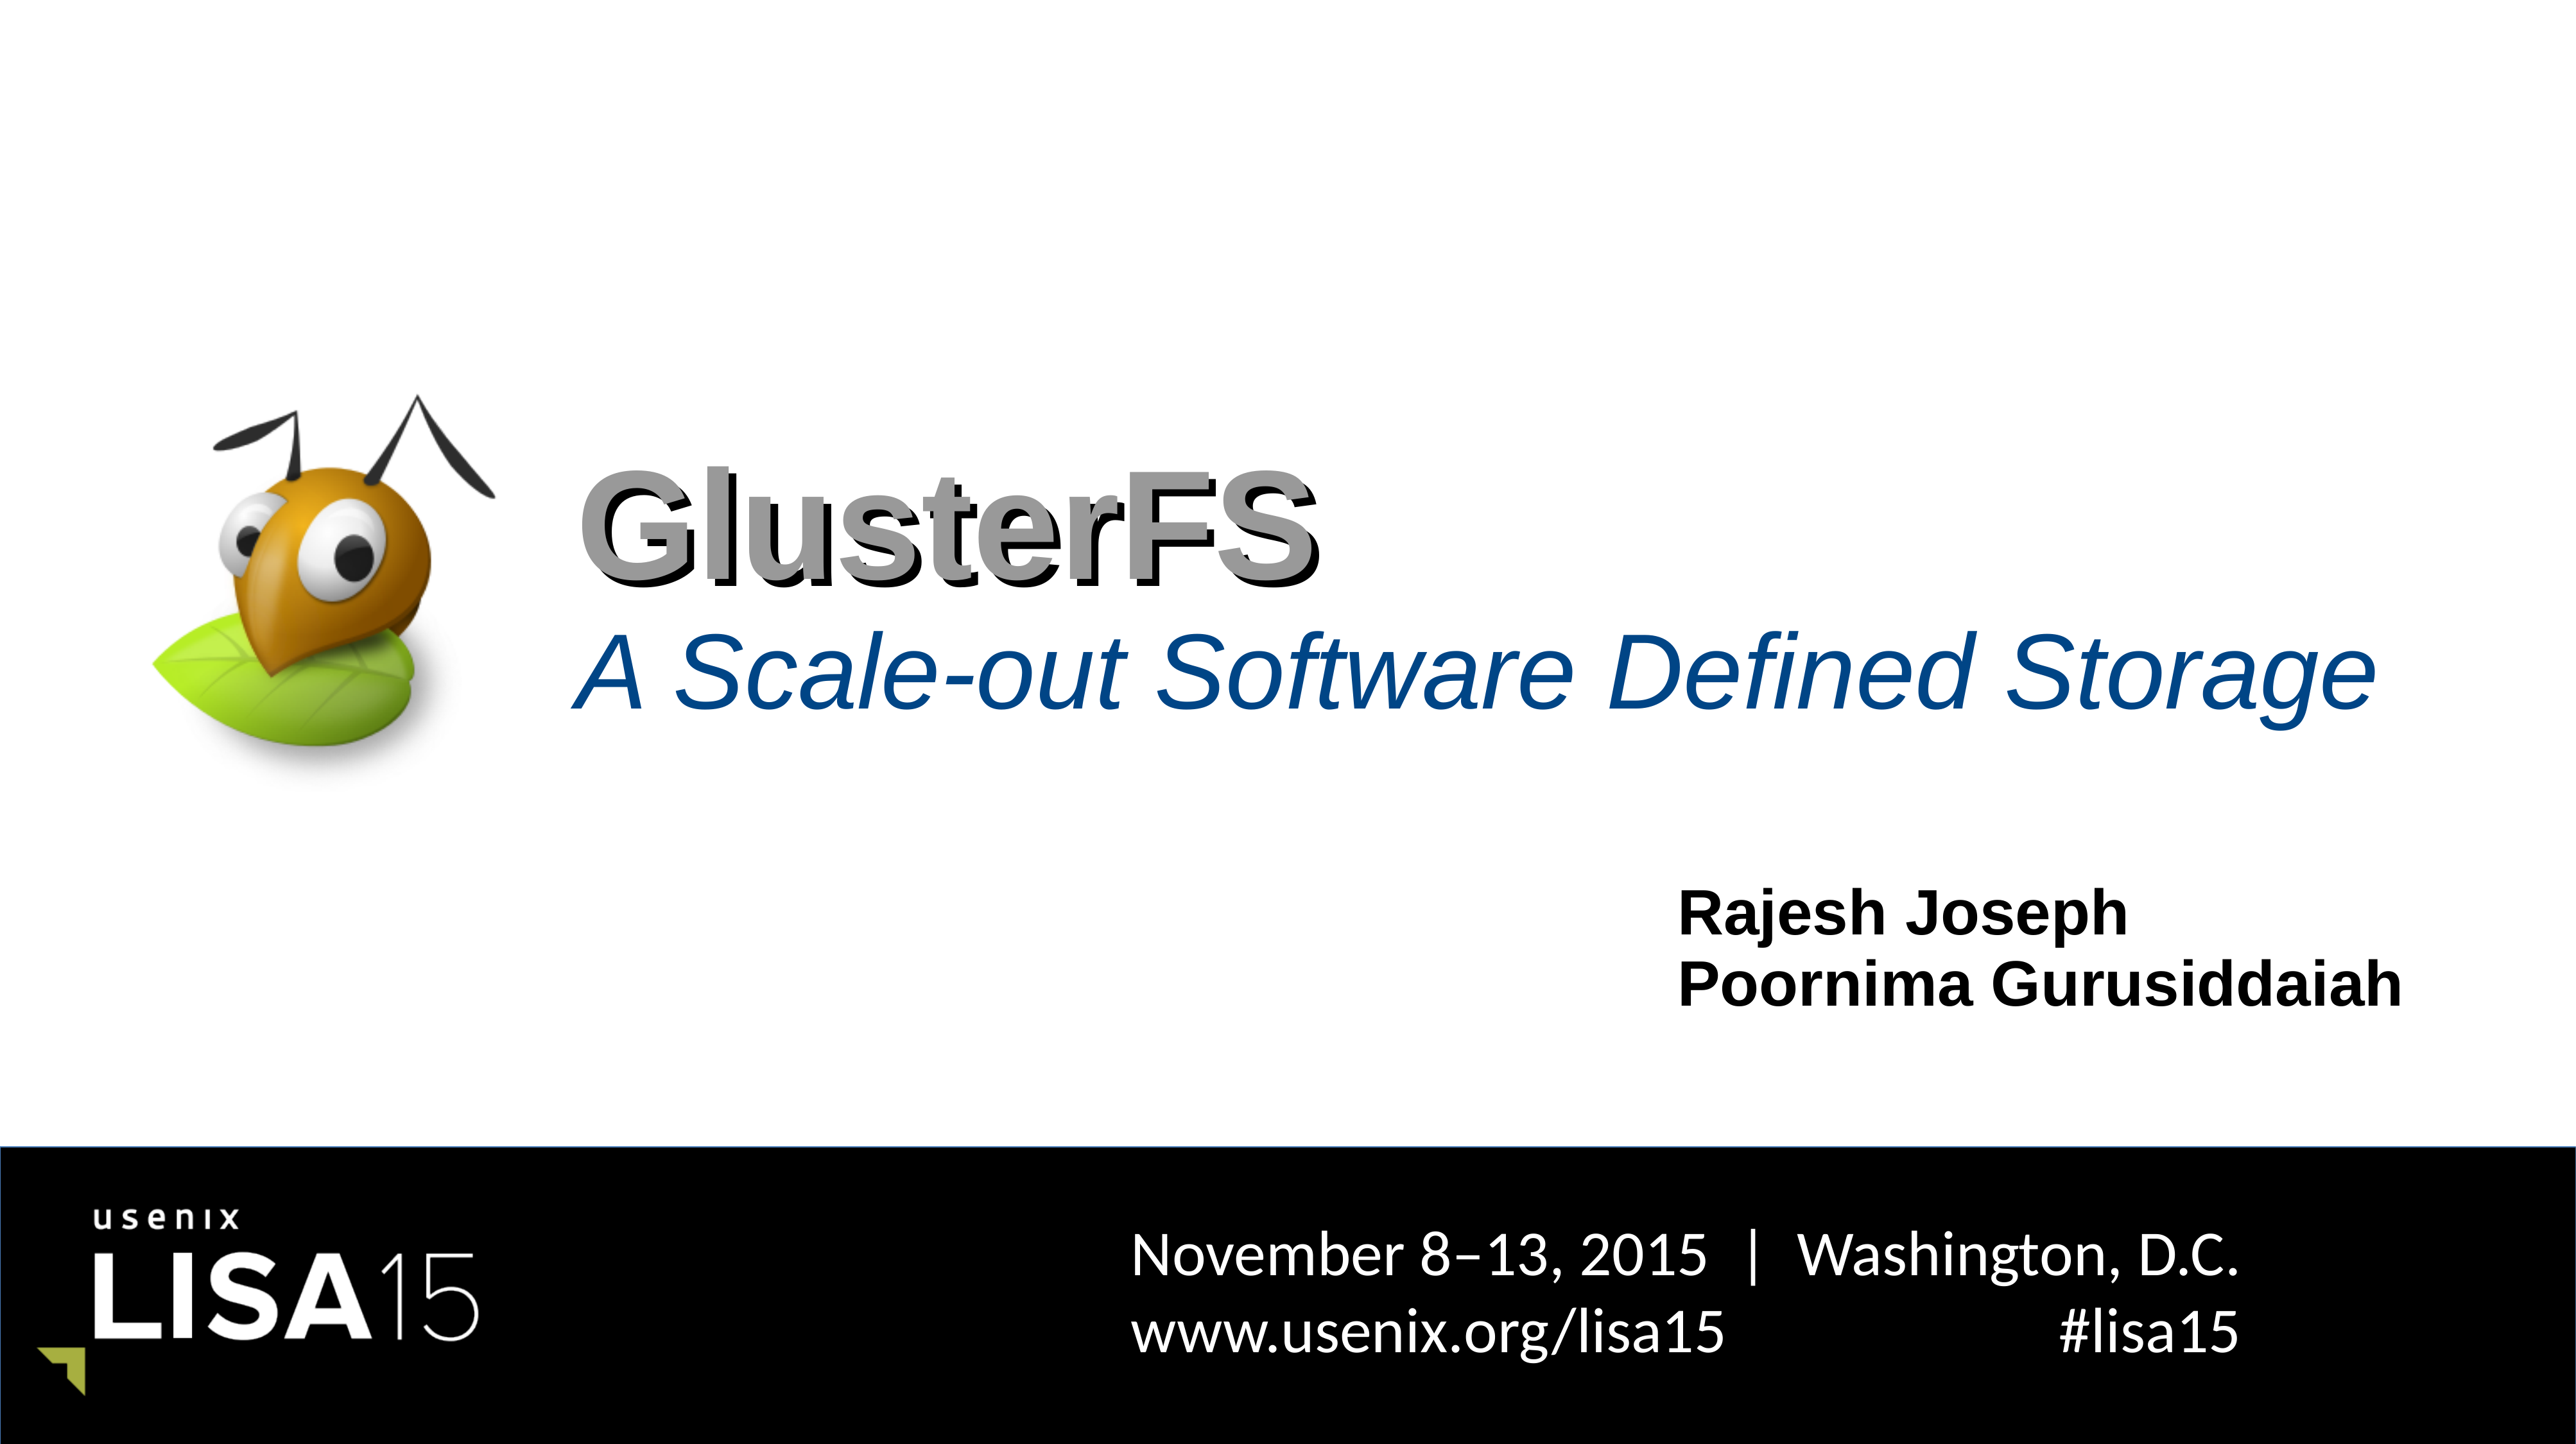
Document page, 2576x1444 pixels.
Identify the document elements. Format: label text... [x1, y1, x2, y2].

picture [94, 379, 548, 795]
text_box Rajesh Joseph Poornima Gurusiddaiah [1668, 872, 2496, 1064]
subtitle GlusterFS A Scale-out Software Defined Storage [576, 438, 2444, 732]
